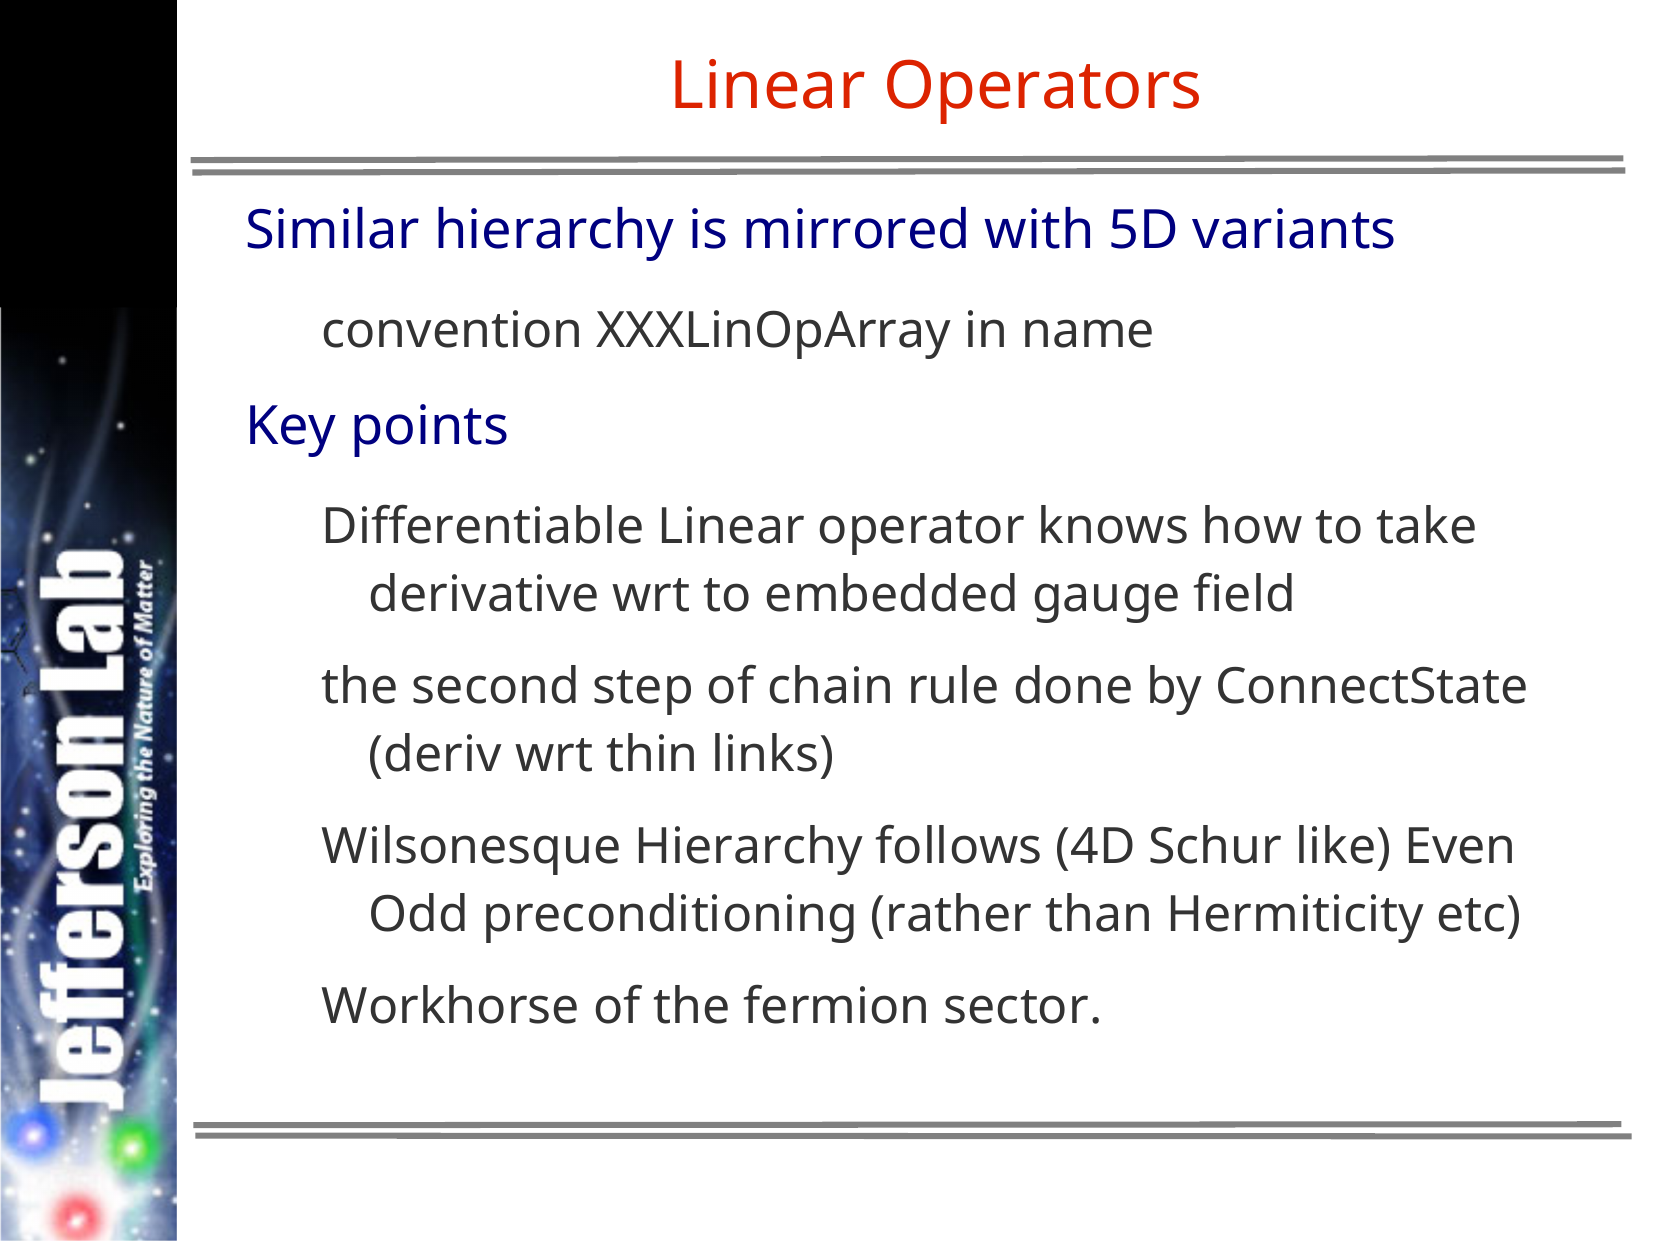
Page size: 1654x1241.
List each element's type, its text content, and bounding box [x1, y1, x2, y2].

picture [2, 308, 176, 1240]
list Similar hierarchy is mirrored with 5D variants convention XXXLinOpArray in name Key points Differentiable Linear operator knows how to take derivative wrt to embedded gauge field the second step of chain rule done by ConnectState (deriv wrt thin links) Wilsonesque Hierarchy follows (4D Schur like) Even Odd preconditioning (rather than Hermiticity etc) Workhorse of the fermion sector. [227, 190, 1628, 1100]
title Linear Operators [235, 17, 1638, 149]
